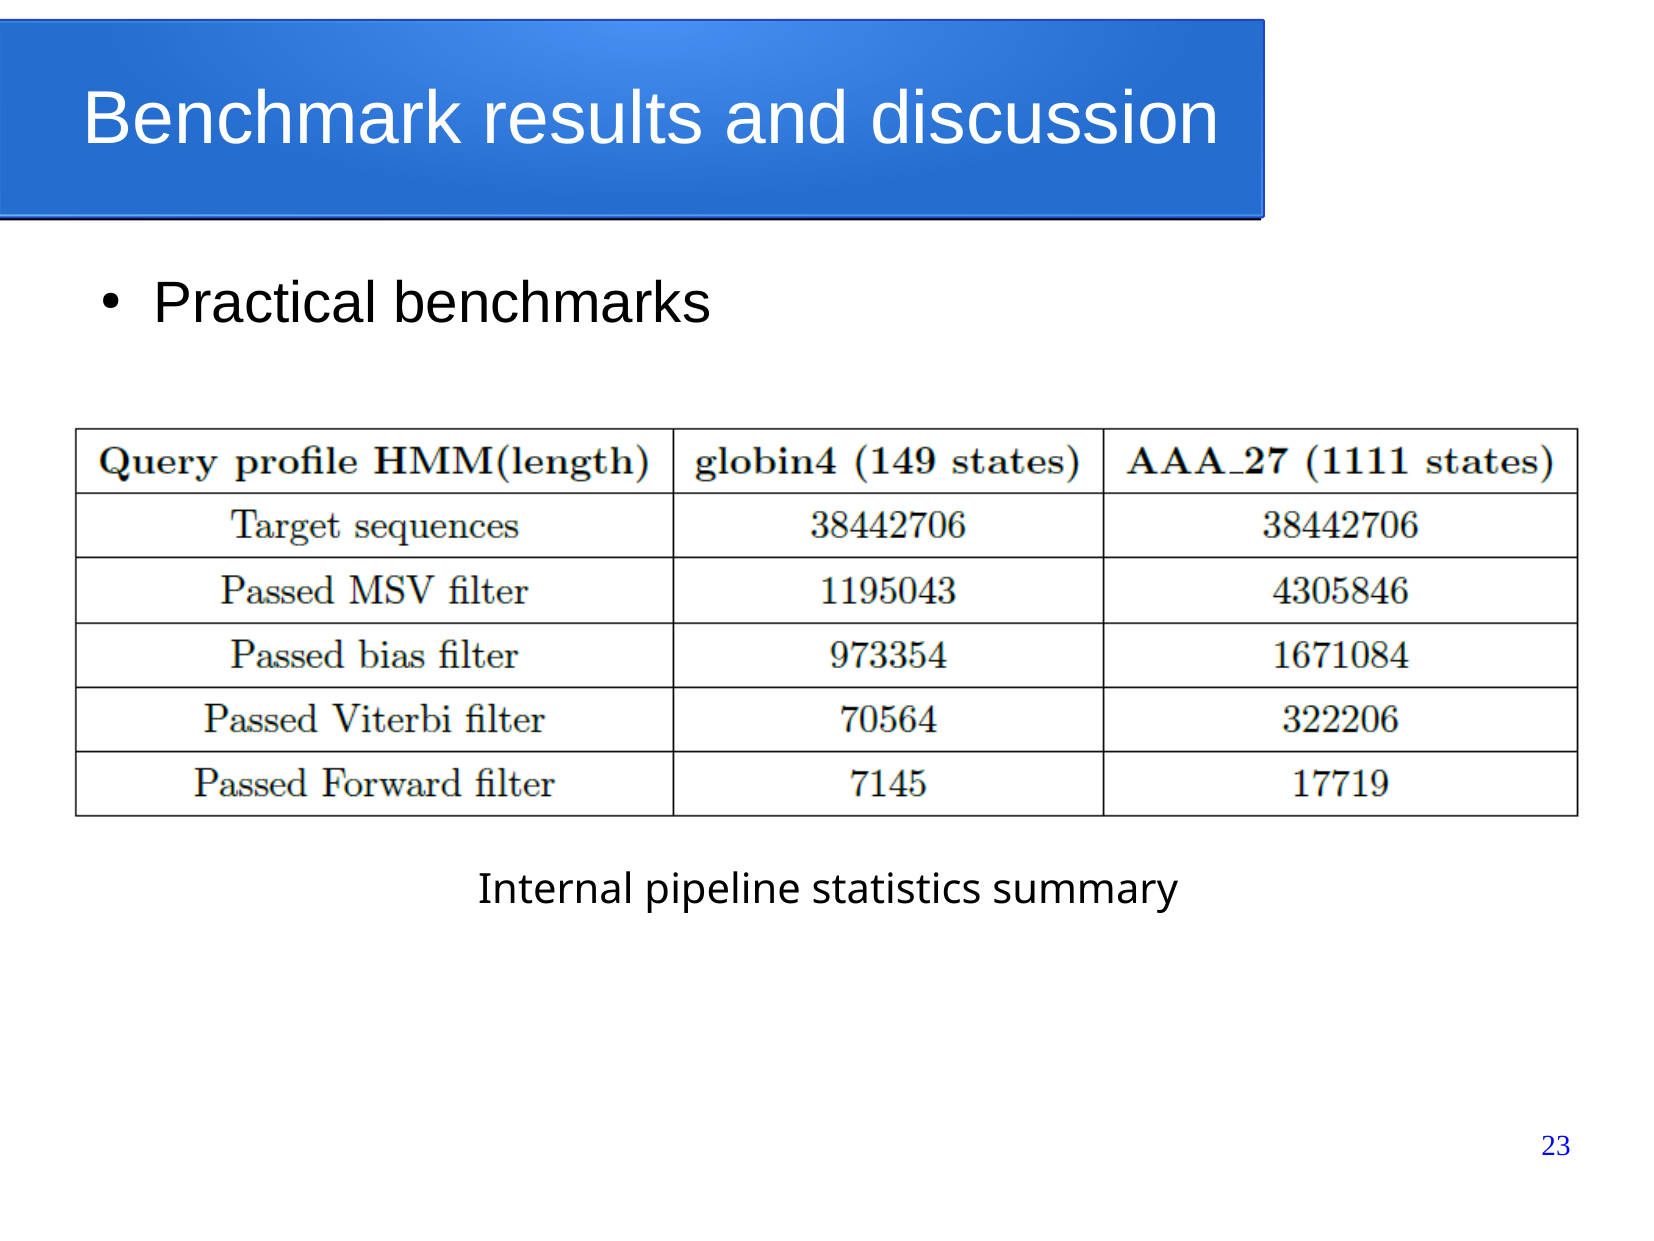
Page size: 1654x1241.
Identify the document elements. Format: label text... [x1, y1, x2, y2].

picture [66, 419, 1588, 831]
list Practical benchmarks [82, 269, 1538, 419]
list Practical benchmarks [82, 831, 1538, 1201]
title Benchmark results and discussion [82, 25, 1250, 211]
text_box Internal pipeline statistics summary [463, 851, 1326, 923]
